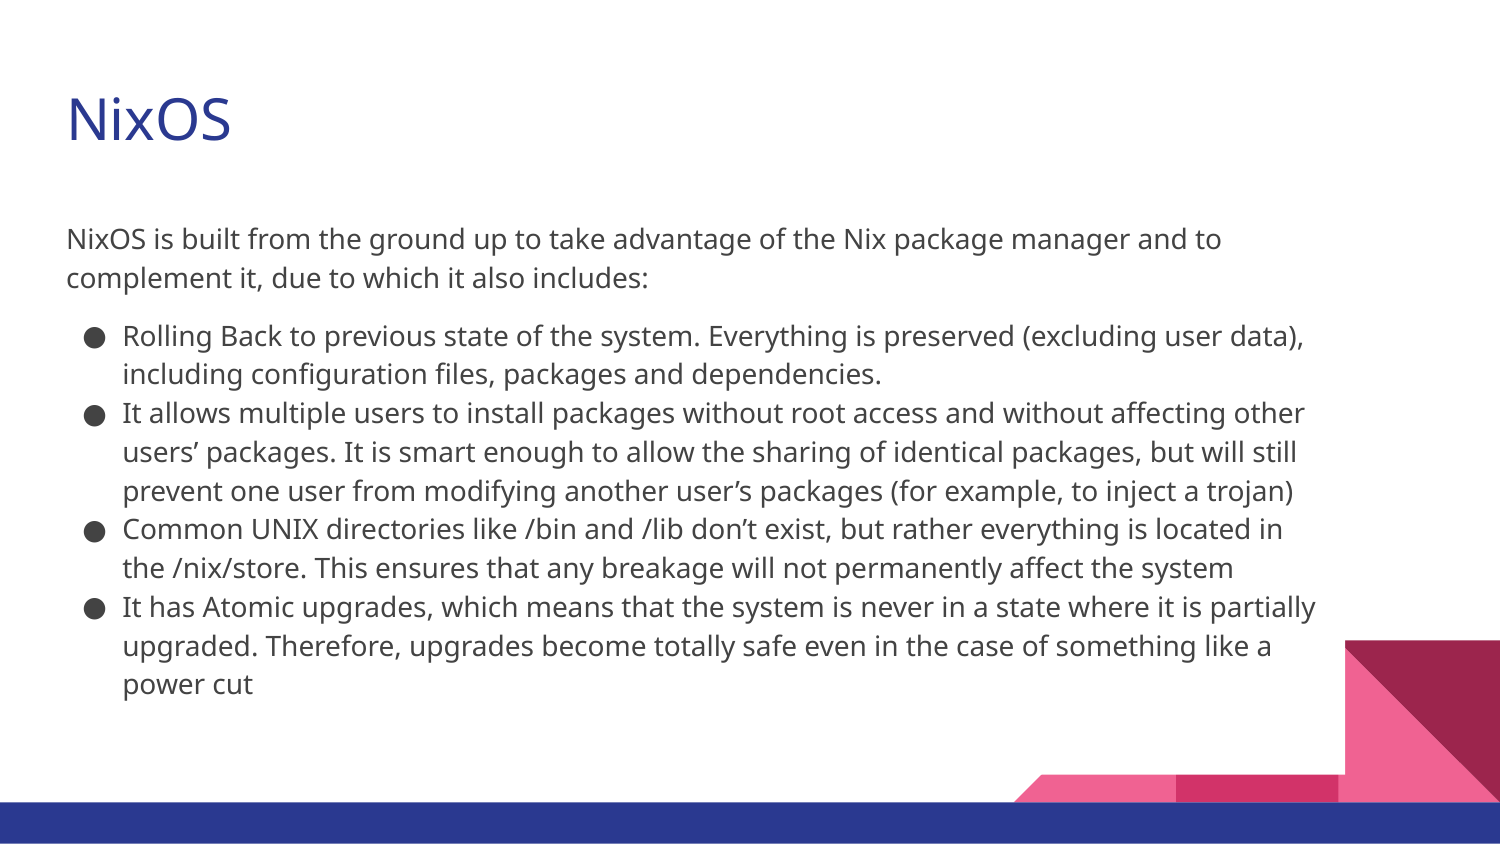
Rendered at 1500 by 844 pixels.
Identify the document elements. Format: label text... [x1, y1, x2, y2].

list NixOS is built from the ground up to take advantage of the Nix package manager and to complement it, due to which it also includes: Rolling Back to previous state of the system. Everything is preserved (excluding user data), including configuration files, packages and dependencies. It allows multiple users to install packages without root access and without affecting other users’ packages. It is smart enough to allow the sharing of identical packages, but will still prevent one user from modifying another user’s packages (for example, to inject a trojan) Common UNIX directories like /bin and /lib don’t exist, but rather everything is located in the /nix/store. This ensures that any breakage will not permanently affect the system It has Atomic upgrades, which means that the system is never in a state where it is partially upgraded. Therefore, upgrades become totally safe even in the case of something like a power cut [51, 201, 1346, 775]
title NixOS [51, 67, 1449, 167]
